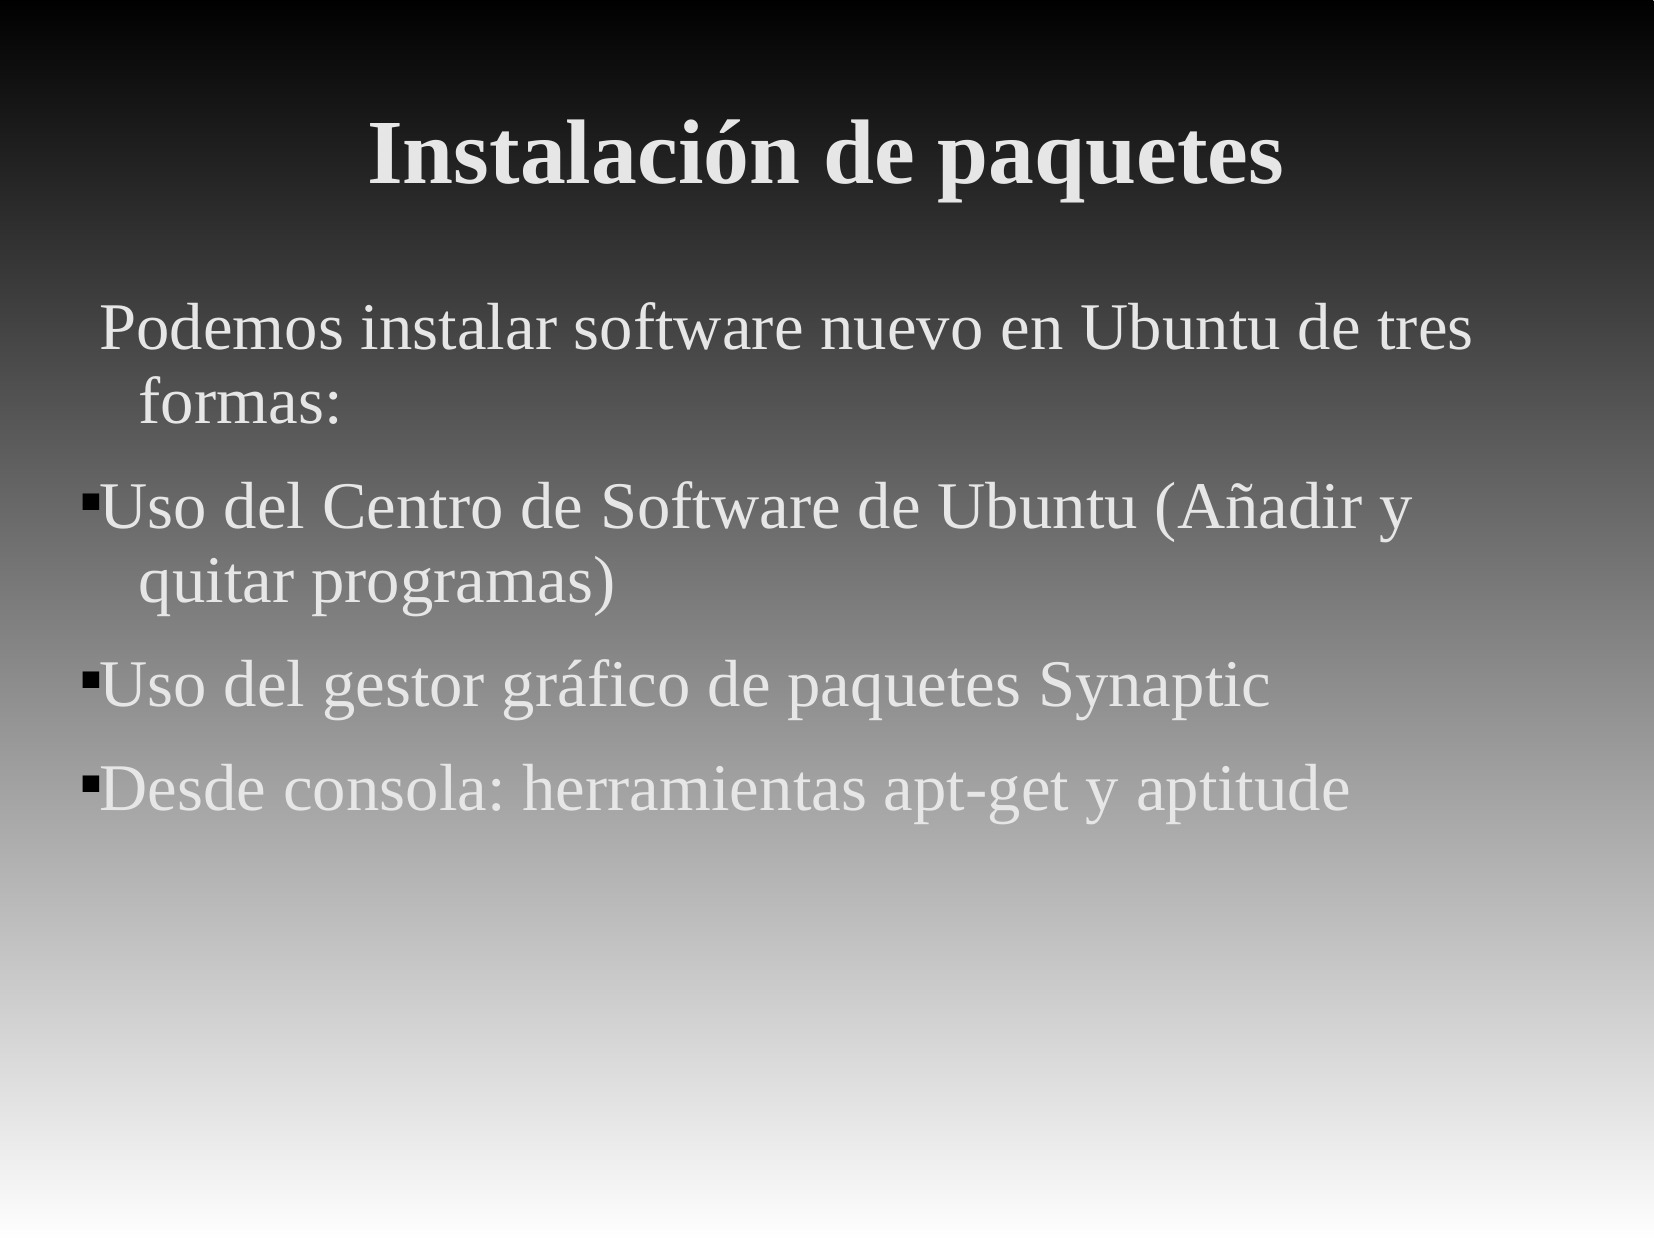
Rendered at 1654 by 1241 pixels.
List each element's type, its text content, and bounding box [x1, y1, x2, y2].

list Podemos instalar software nuevo en Ubuntu de tres formas: Uso del Centro de Software de Ubuntu (Añadir y quitar programas) Uso del gestor gráfico de paquetes Synaptic Desde consola: herramientas apt-get y aptitude [82, 290, 1571, 1109]
title Instalación de paquetes [82, 49, 1571, 257]
